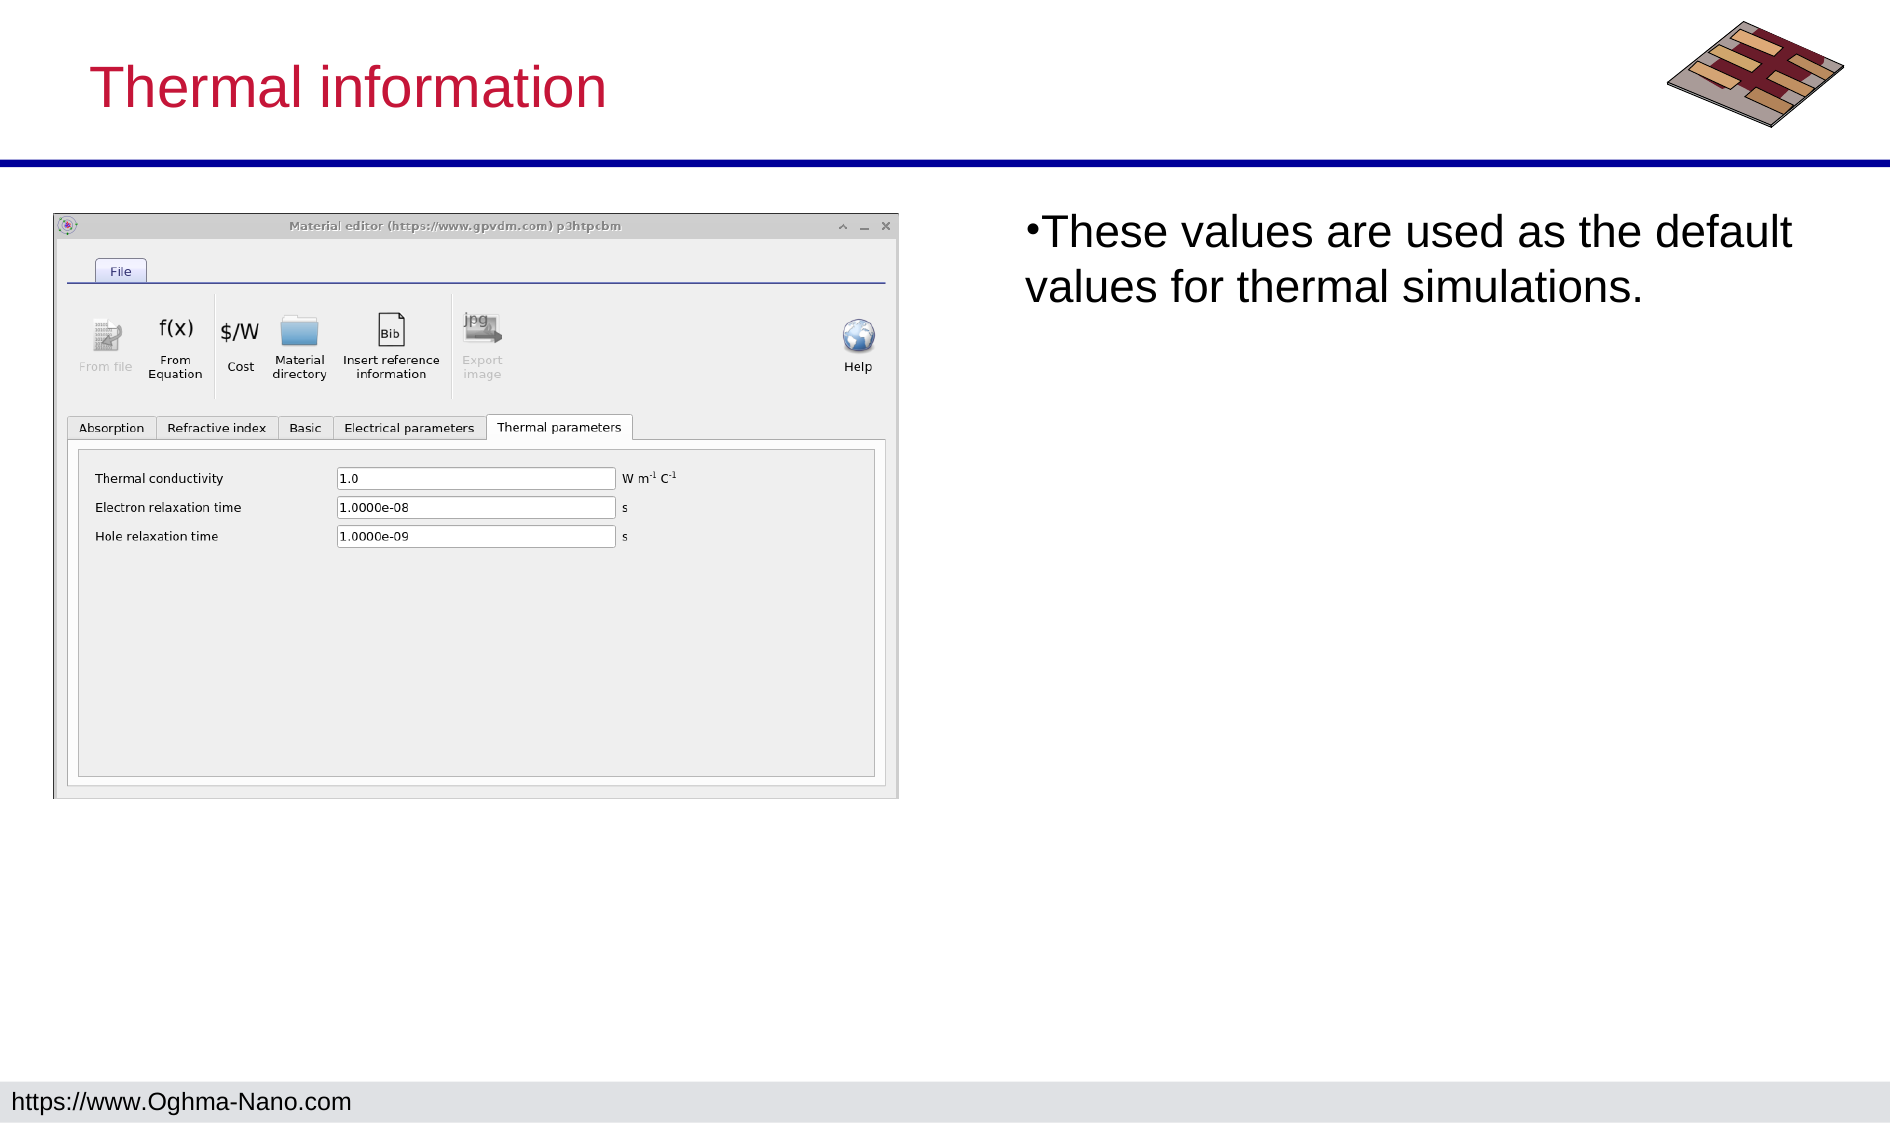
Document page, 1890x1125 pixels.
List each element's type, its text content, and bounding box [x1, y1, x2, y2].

title Thermal information [74, 34, 1634, 140]
picture [53, 213, 899, 799]
text_box These values are used as the default values for thermal simulations. [1010, 194, 1828, 869]
